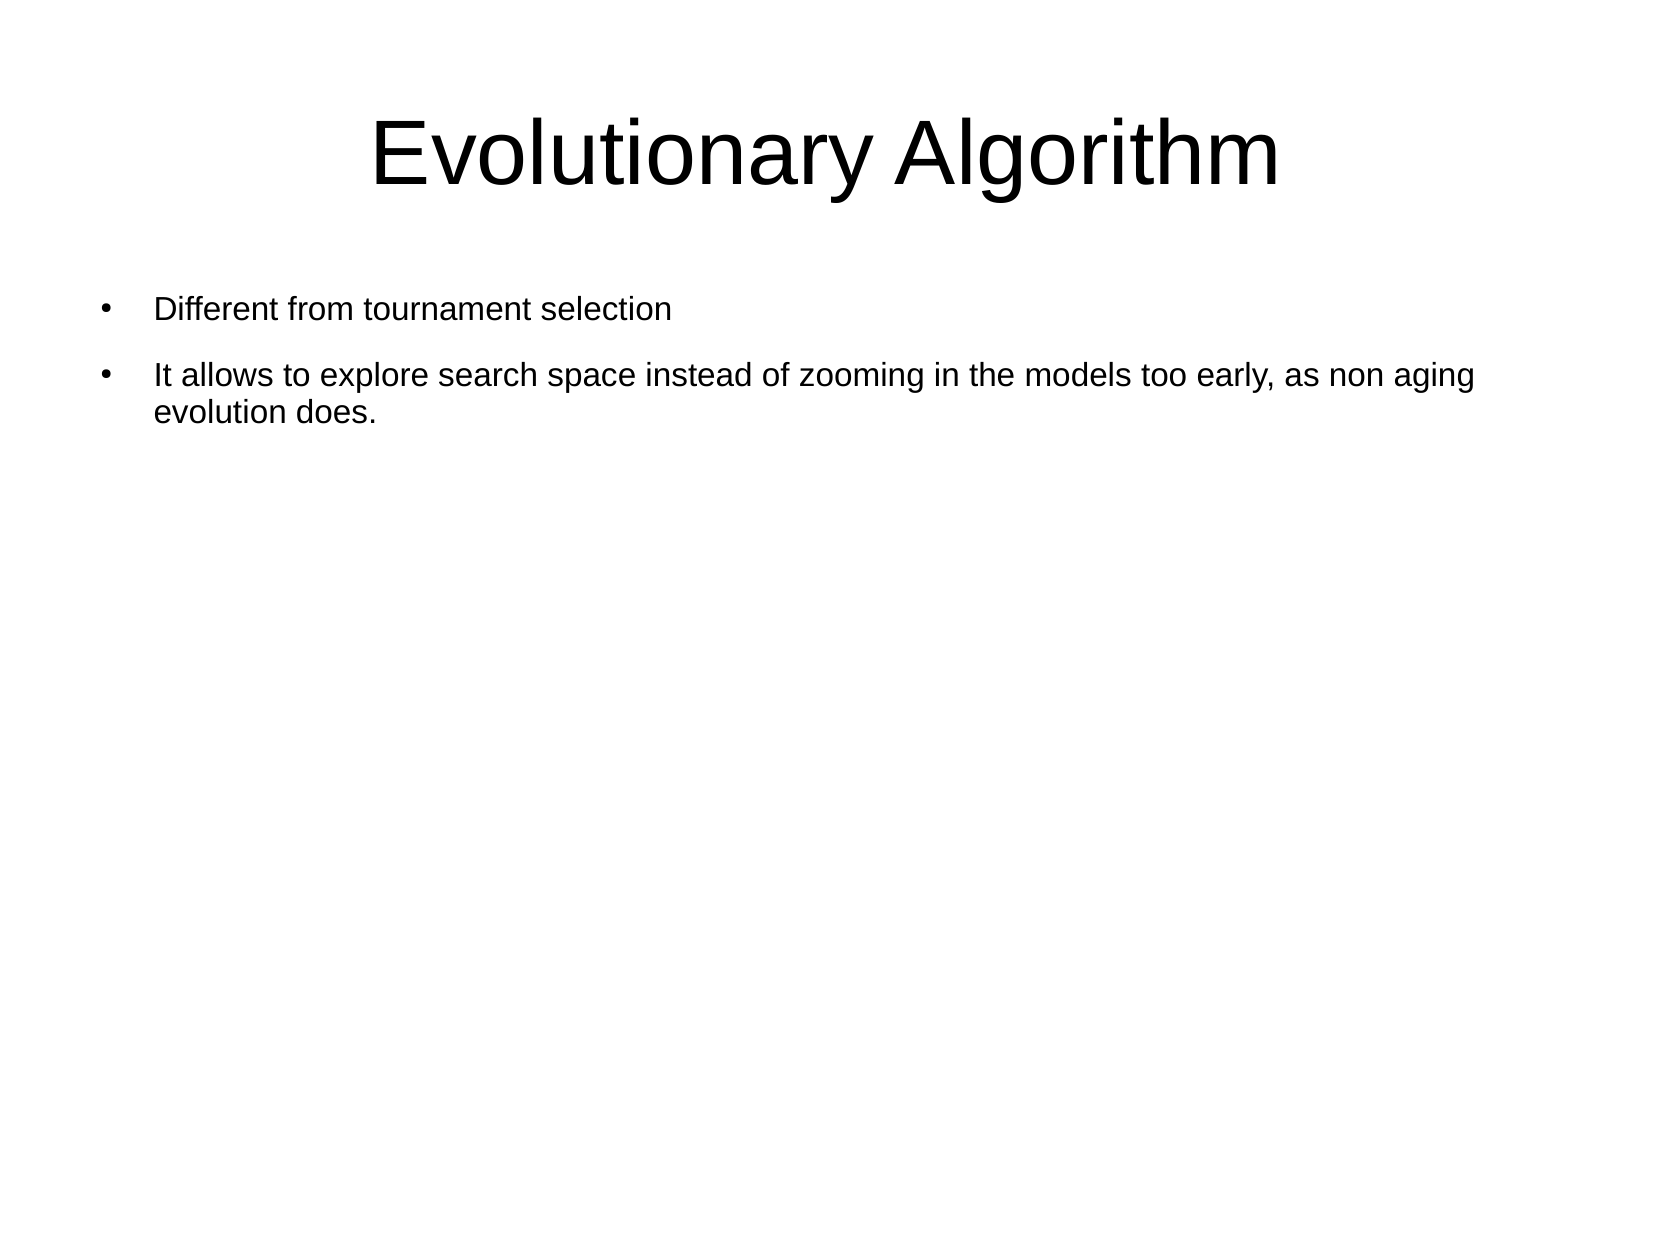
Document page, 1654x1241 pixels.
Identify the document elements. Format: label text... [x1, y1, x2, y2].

title Evolutionary Algorithm [82, 49, 1571, 257]
list Different from tournament selection It allows to explore search space instead of zooming in the models too early, as non aging evolution does. [82, 290, 1571, 1010]
